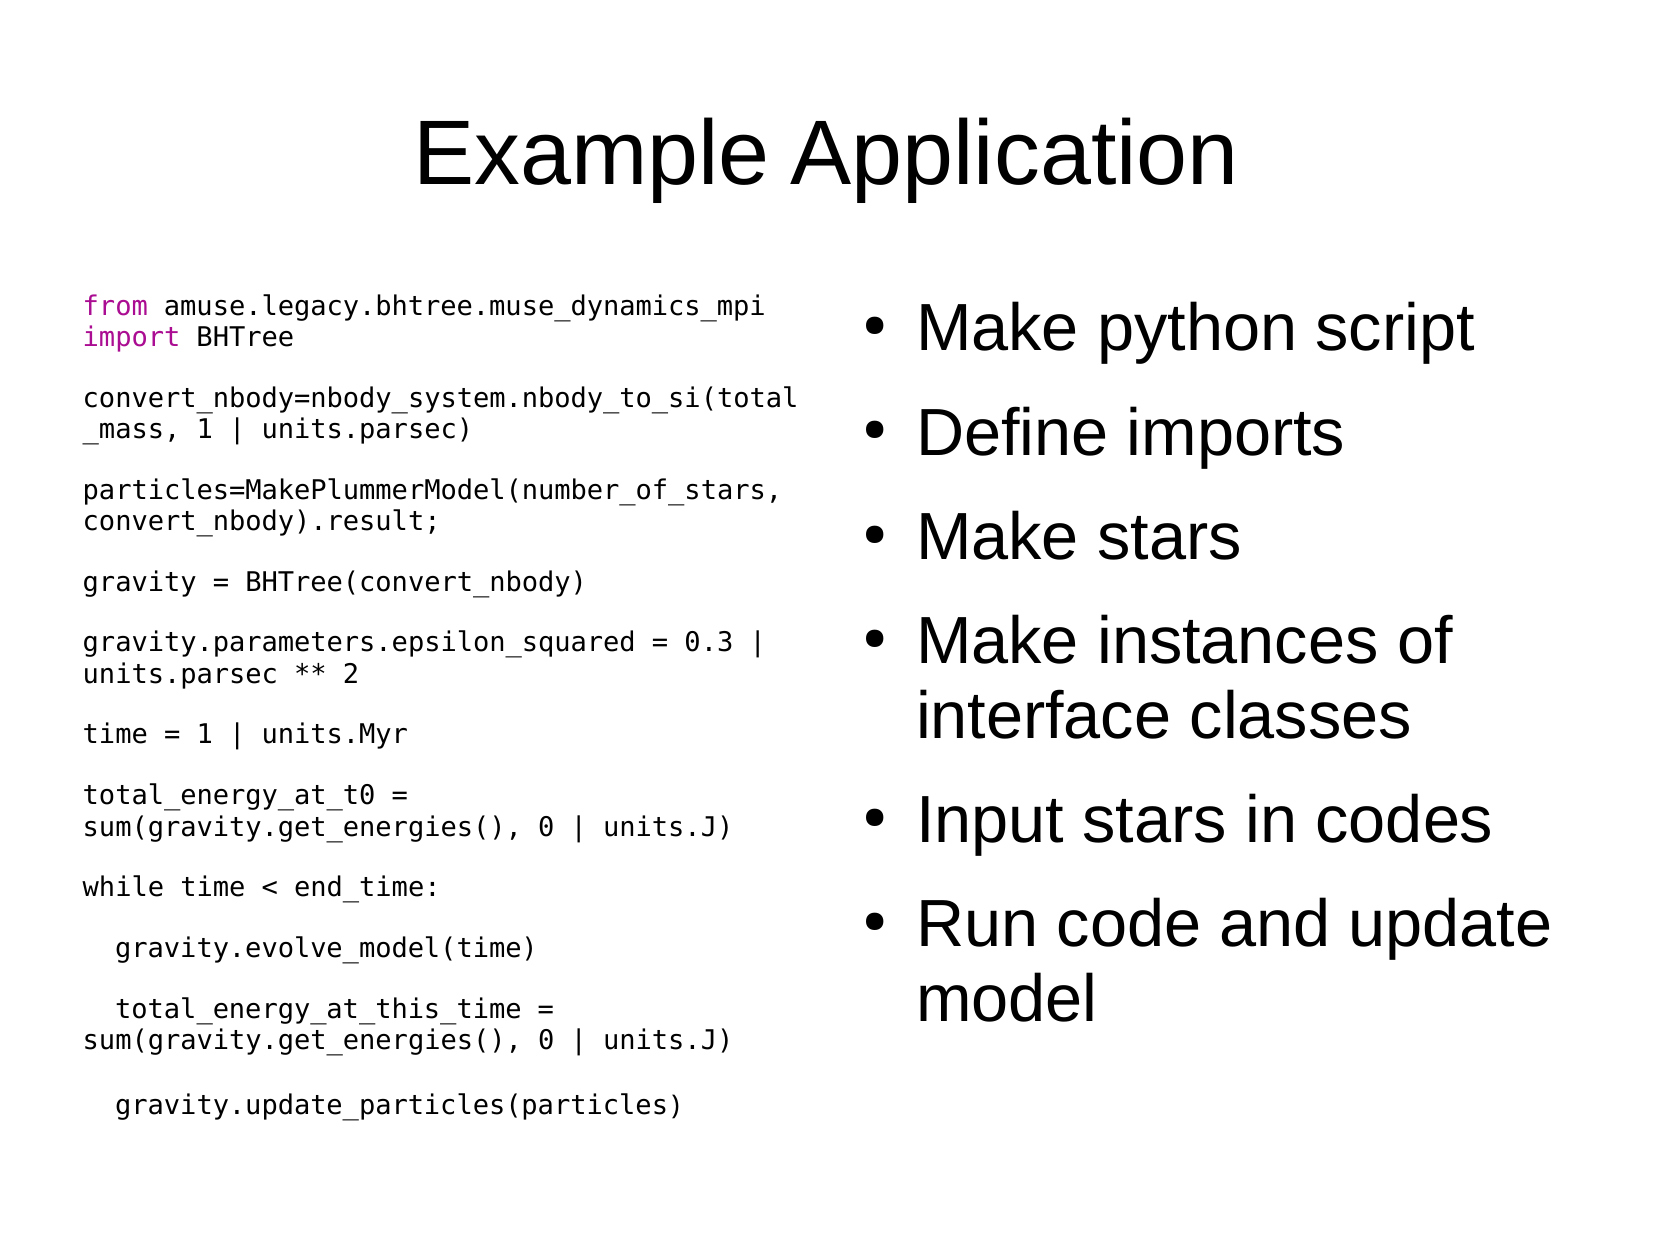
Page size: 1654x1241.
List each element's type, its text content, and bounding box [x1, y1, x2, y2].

list from amuse.legacy.bhtree.muse_dynamics_mpi import BHTree convert_nbody=nbody_system.nbody_to_si(total_mass, 1 | units.parsec) particles=MakePlummerModel(number_of_stars, convert_nbody).result; gravity = BHTree(convert_nbody) gravity.parameters.epsilon_squared = 0.3 | units.parsec ** 2 time = 1 | units.Myr total_energy_at_t0 = sum(gravity.get_energies(), 0 | units.J) while time < end_time: gravity.evolve_model(time) total_energy_at_this_time = sum(gravity.get_energies(), 0 | units.J) gravity.update_particles(particles) [82, 290, 809, 1126]
list Make python script Define imports Make stars Make instances of interface classes Input stars in codes Run code and update model [845, 290, 1572, 1094]
title Example Application [82, 49, 1571, 257]
